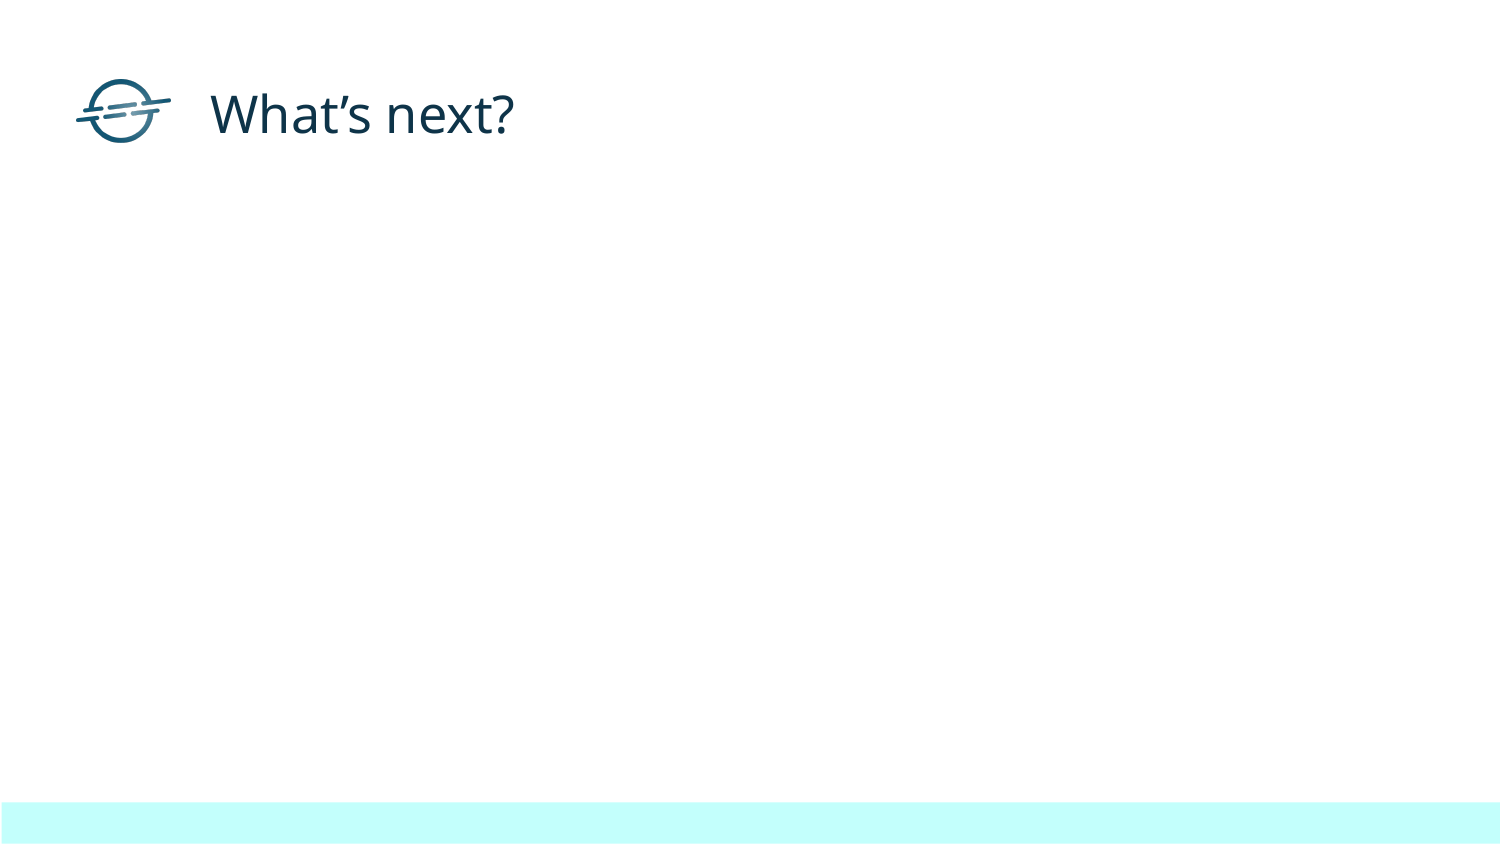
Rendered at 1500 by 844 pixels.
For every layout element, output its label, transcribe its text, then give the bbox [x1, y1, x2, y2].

title What’s next? [195, 66, 1068, 154]
picture [76, 79, 171, 143]
text_box [1, 802, 1500, 844]
